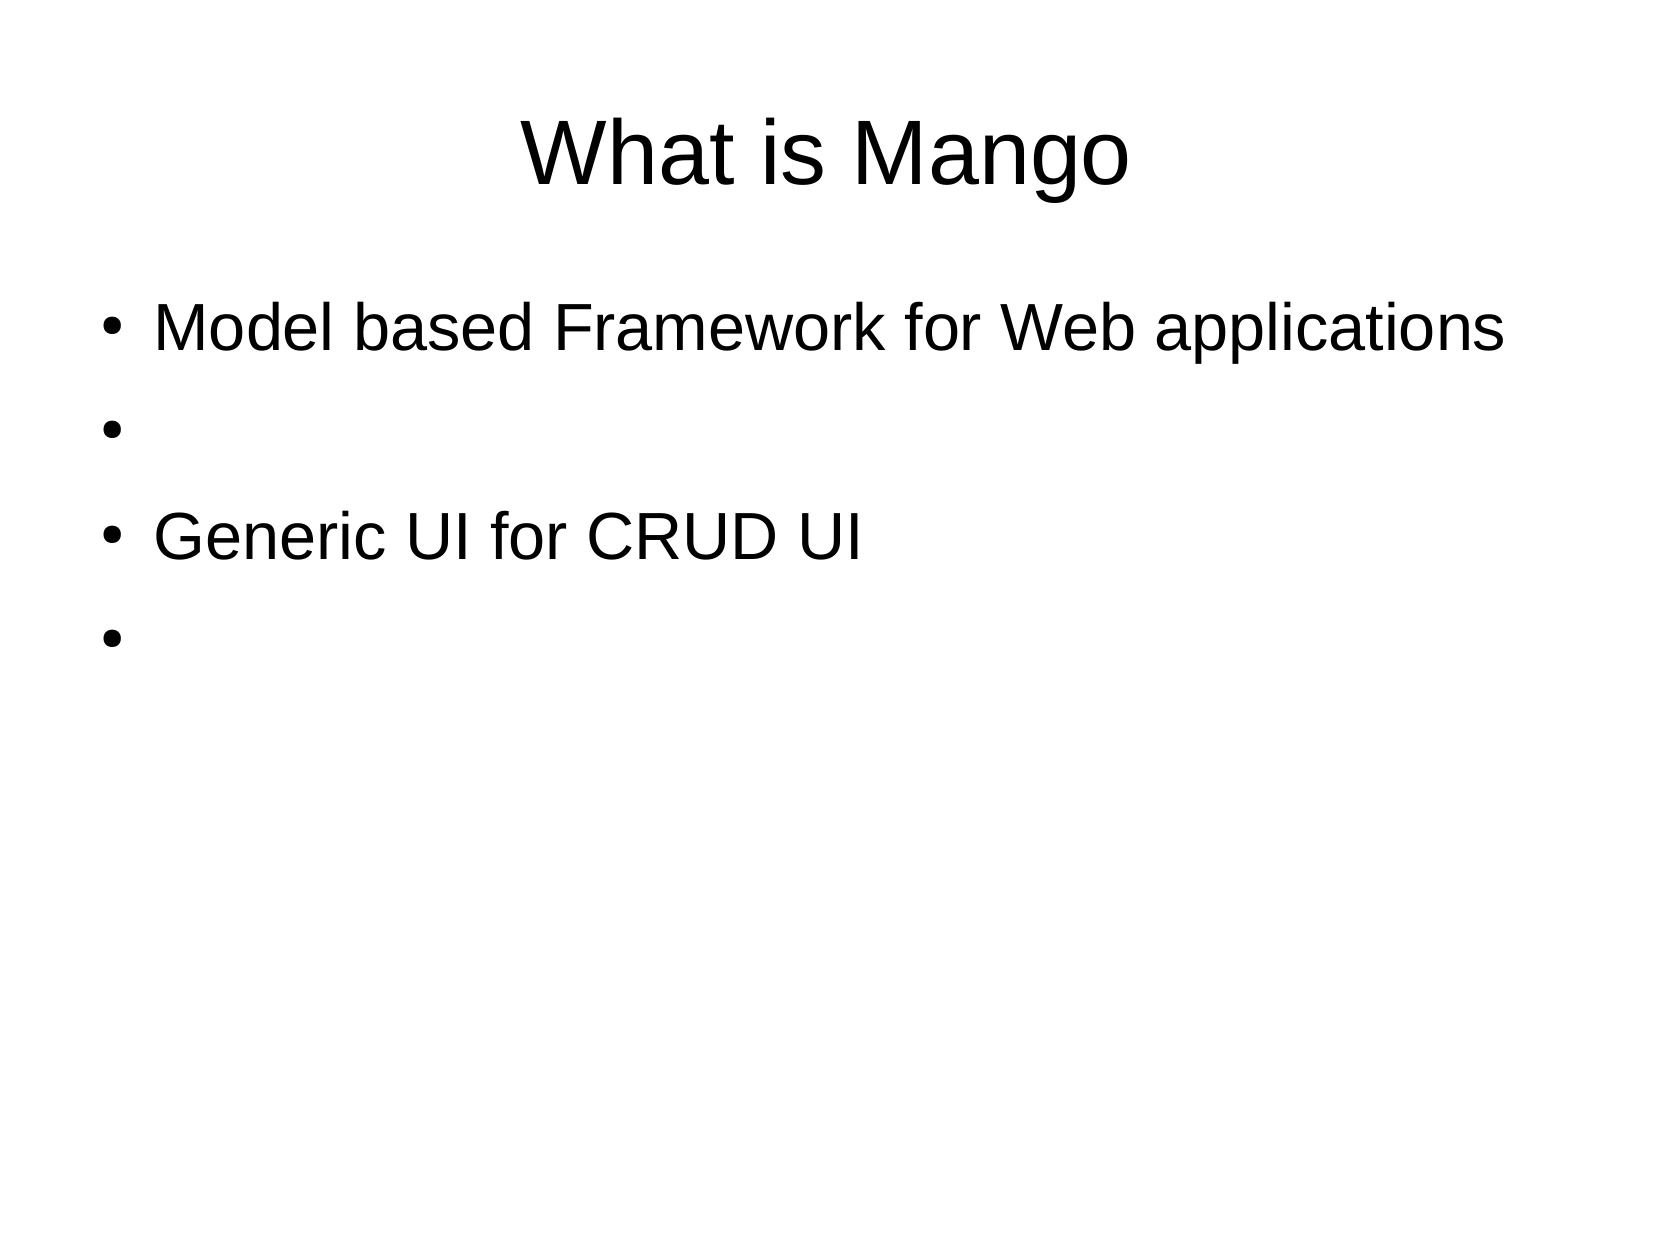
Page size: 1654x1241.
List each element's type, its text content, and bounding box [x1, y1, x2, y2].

list Model based Framework for Web applications Generic UI for CRUD UI [82, 290, 1571, 1010]
title What is Mango [82, 49, 1571, 257]
